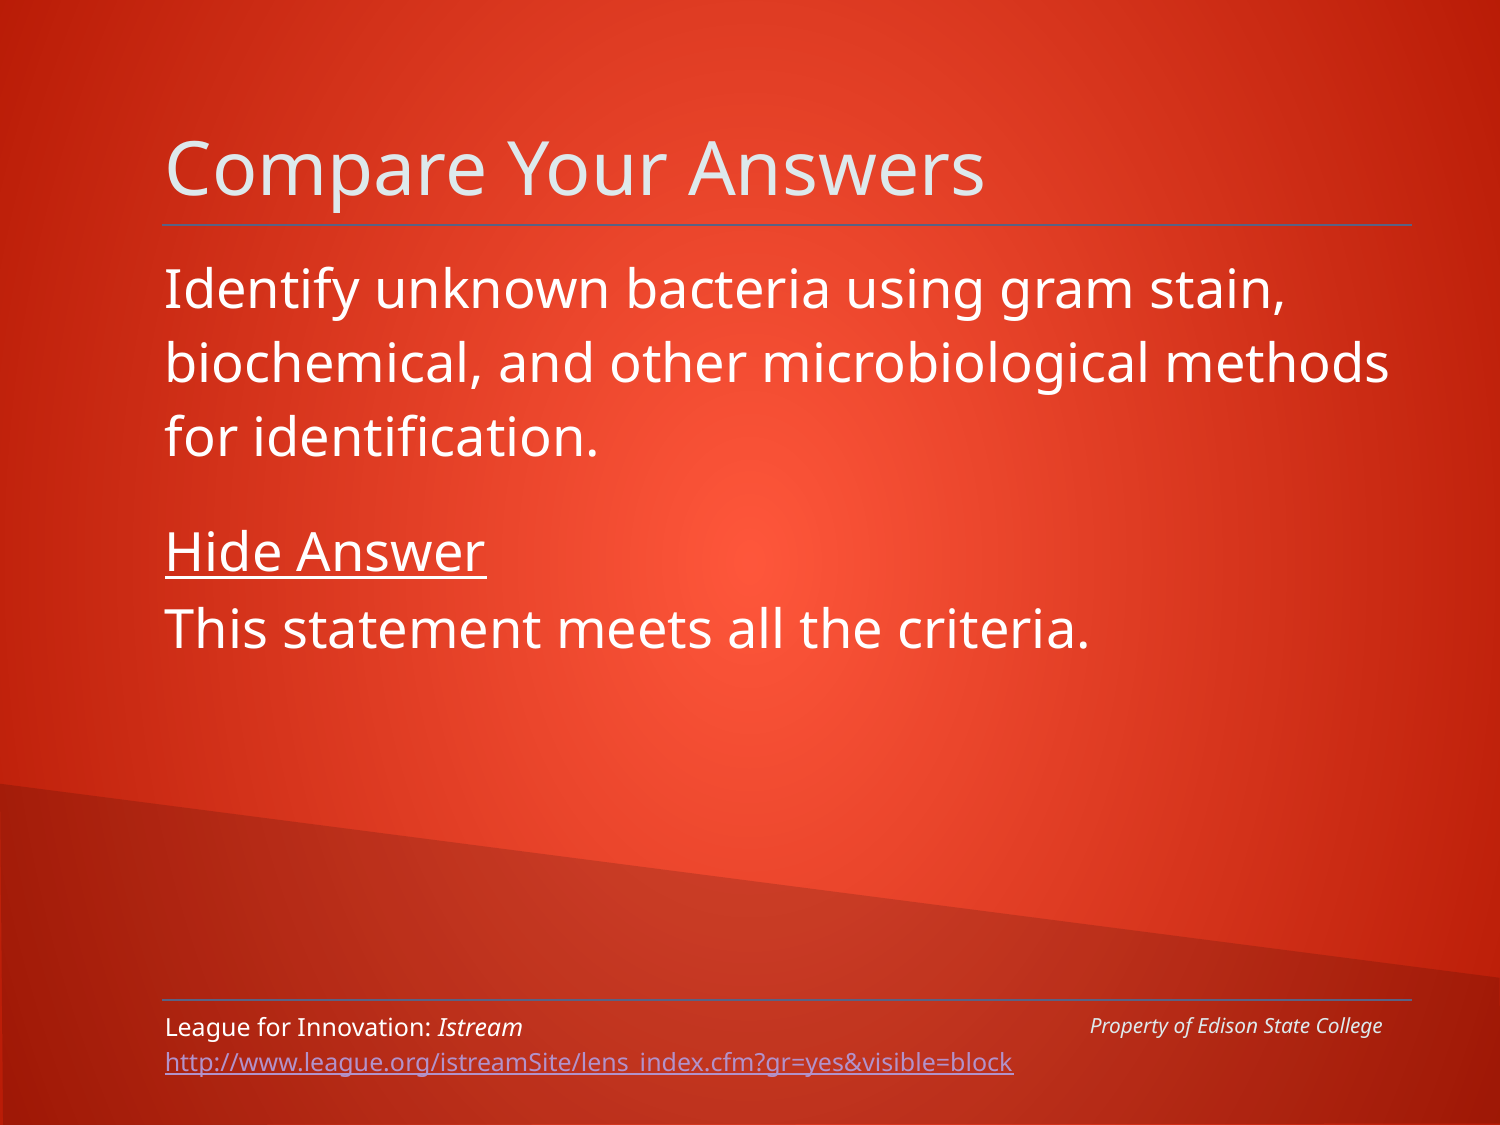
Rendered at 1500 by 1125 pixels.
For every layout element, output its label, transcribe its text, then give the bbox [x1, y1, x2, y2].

list Identify unknown bacteria using gram stain, biochemical, and other microbiological methods for identification. Hide Answer This statement meets all the criteria. [150, 237, 1425, 988]
text_box League for Innovation: Istream http://www.league.org/istreamSite/lens_index.cfm?gr=yes&visible=block [149, 999, 1338, 1088]
title Compare Your Answers [150, 45, 1425, 233]
footer Property of Edison State College [1074, 987, 1463, 1063]
